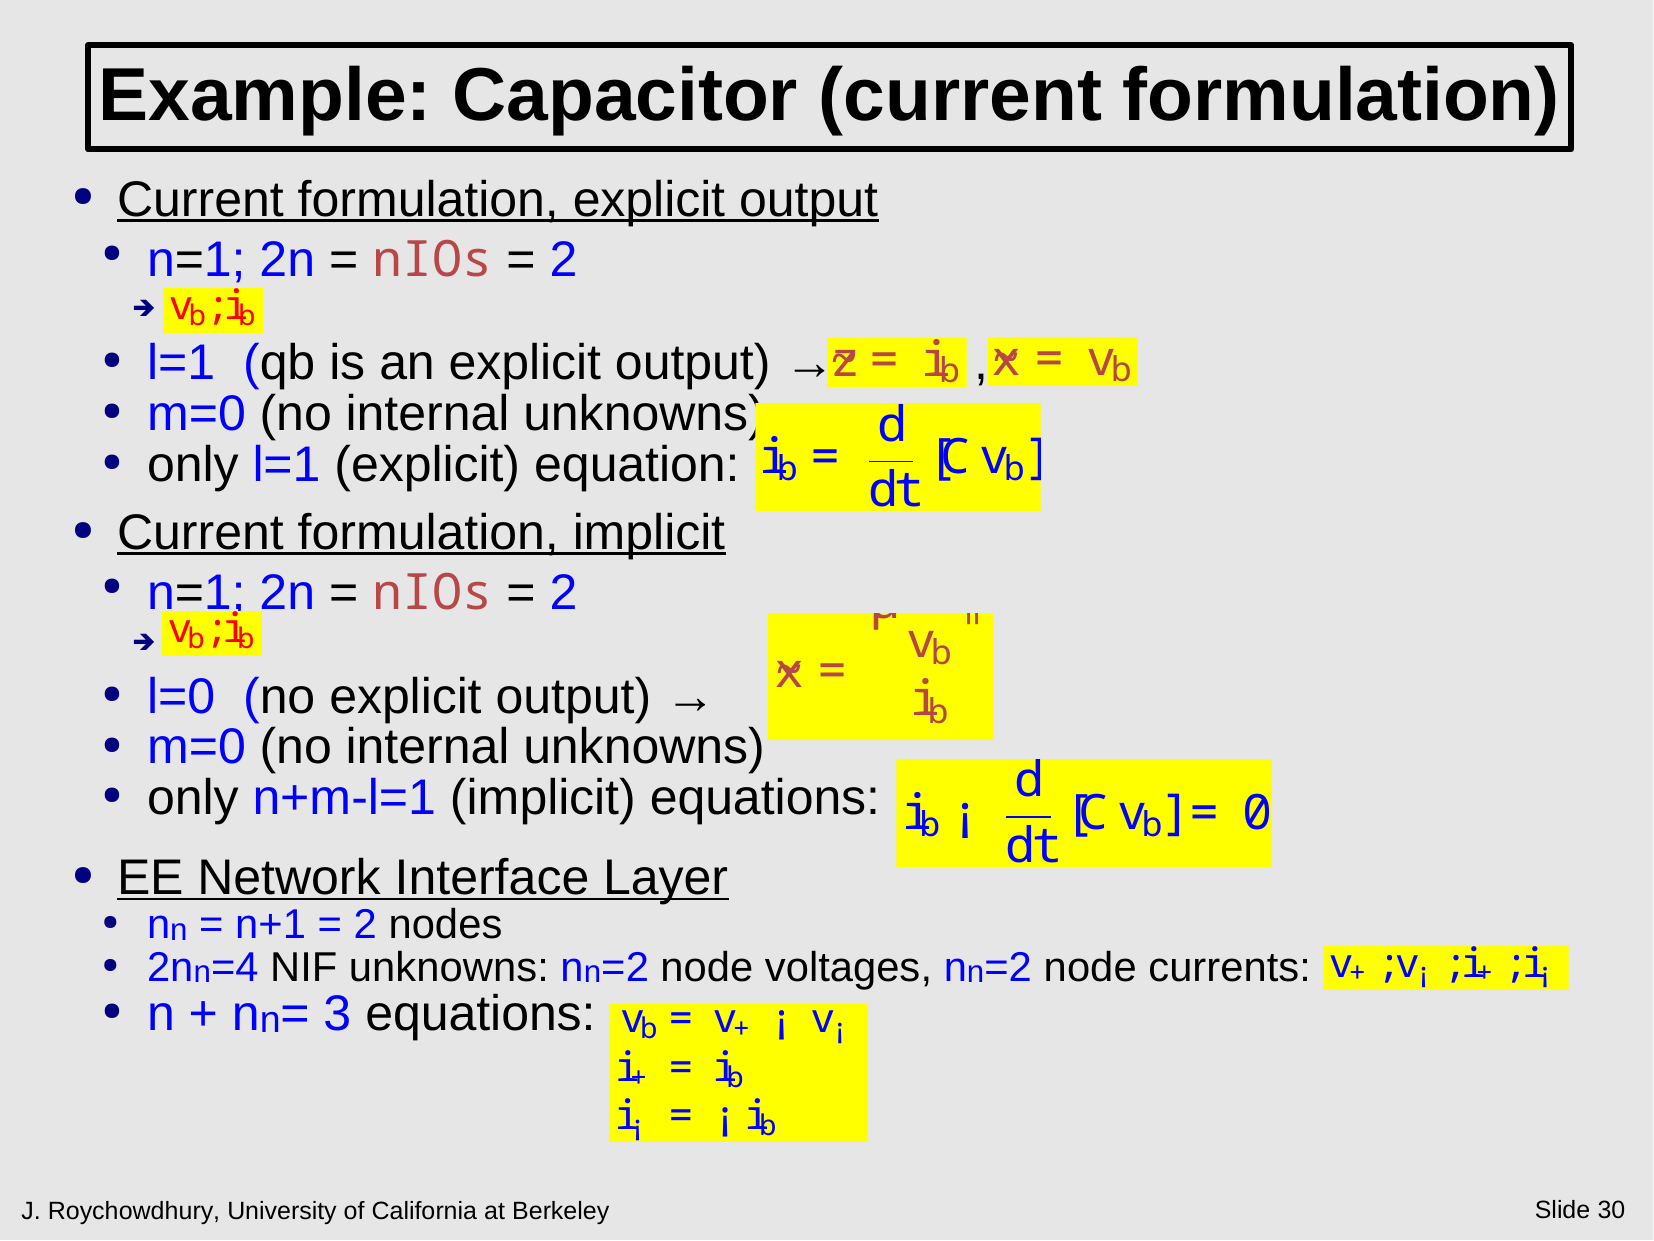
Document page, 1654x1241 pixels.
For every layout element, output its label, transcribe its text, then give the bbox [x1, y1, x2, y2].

picture [163, 288, 264, 333]
picture [768, 613, 994, 740]
picture [896, 759, 1272, 867]
picture [988, 336, 1139, 386]
list Current formulation, explicit output n=1; 2n = nIOs = 2 l=1 (qb is an explicit output) → , m=0 (no internal unknowns) only l=1 (explicit) equation: Current formulation, implicit n=1; 2n = nIOs = 2 l=0 (no explicit output) → m=0 (no internal unknowns) only n+m-l=1 (implicit) equations: EE Network Interface Layer nn = n+1 = 2 nodes 2nn=4 NIF unknowns: nn=2 node voltages, nn=2 node currents: n + nn= 3 equations: [41, 175, 1455, 1071]
picture [161, 611, 262, 656]
picture [755, 403, 1041, 511]
picture [1322, 945, 1569, 991]
title Example: Capacitor (current formulation) [88, 45, 1572, 150]
picture [826, 337, 967, 387]
picture [608, 1003, 868, 1142]
